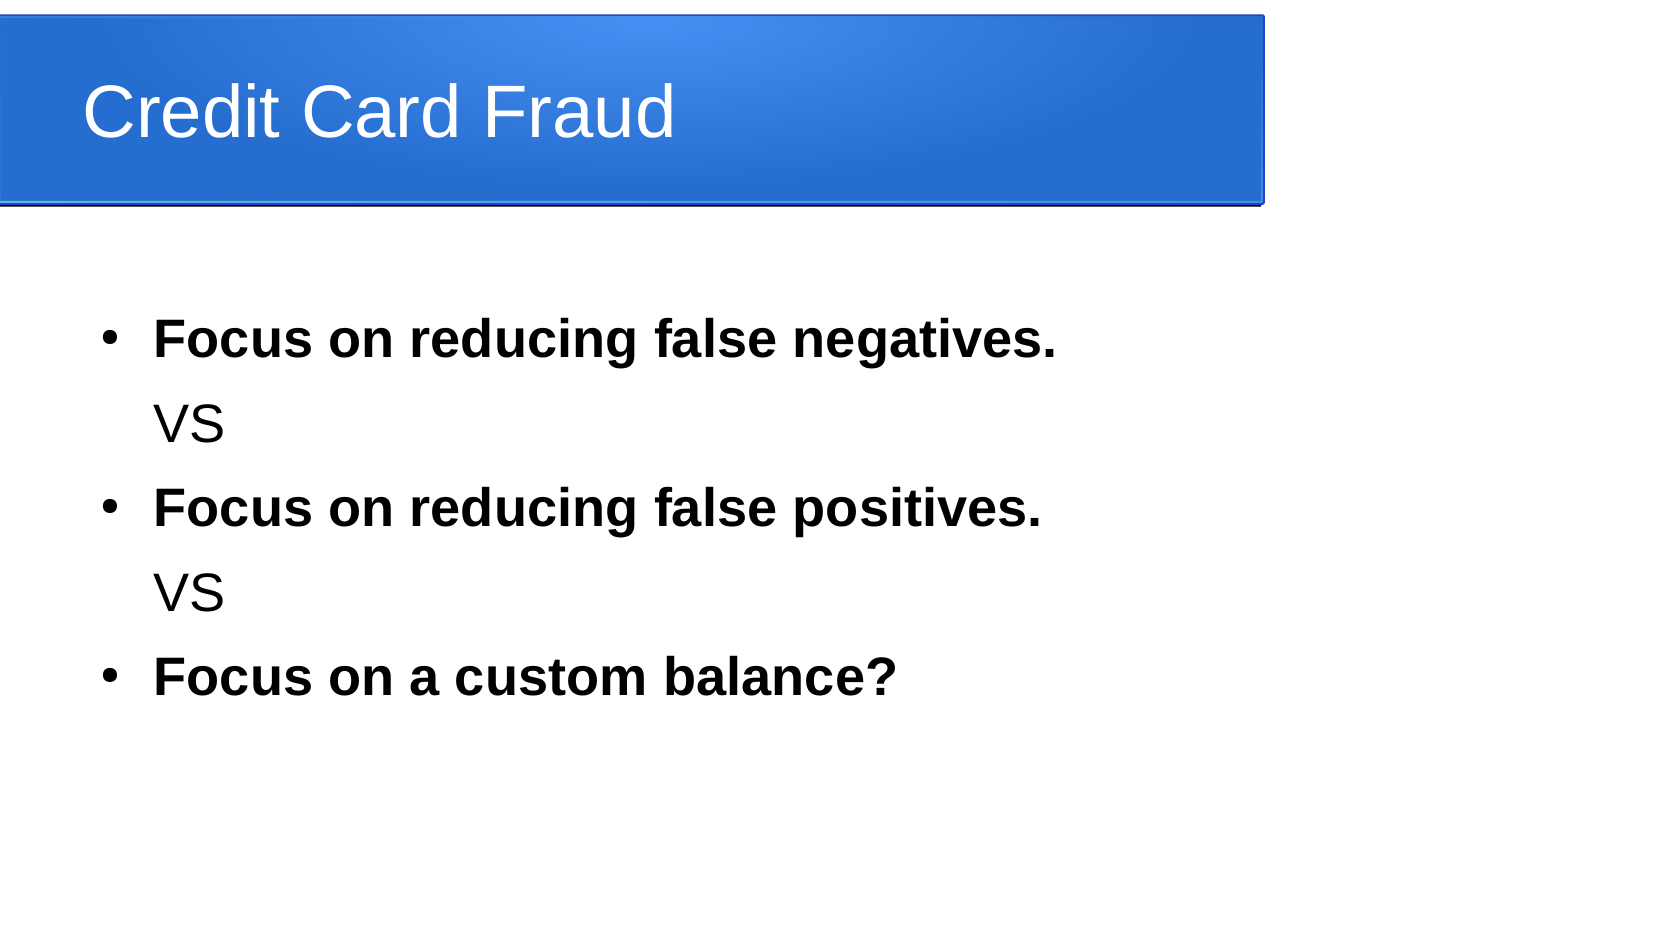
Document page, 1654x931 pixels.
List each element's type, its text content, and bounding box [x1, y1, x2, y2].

list Focus on reducing false negatives. VS Focus on reducing false positives. VS Focus on a custom balance? [82, 224, 1571, 764]
title Credit Card Fraud [82, 35, 1235, 189]
